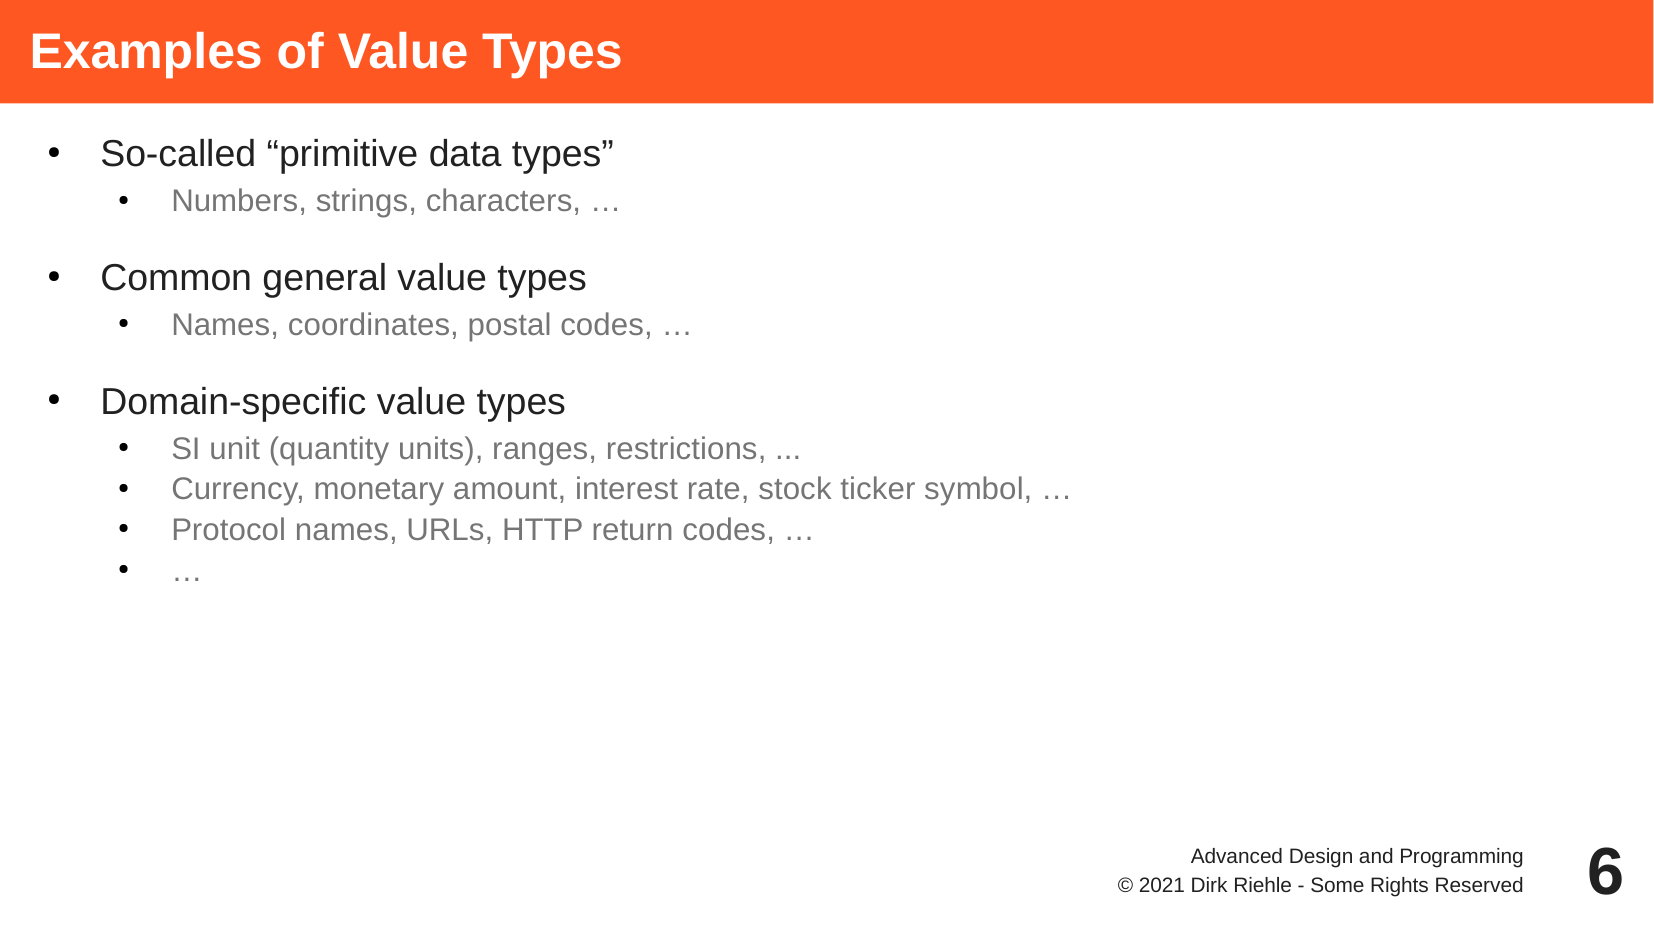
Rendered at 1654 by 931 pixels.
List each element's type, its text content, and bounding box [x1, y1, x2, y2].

list So-called “primitive data types” Numbers, strings, characters, … Common general value types Names, coordinates, postal codes, … Domain-specific value types SI unit (quantity units), ranges, restrictions, ... Currency, monetary amount, interest rate, stock ticker symbol, … Protocol names, URLs, HTTP return codes, … … [29, 132, 1625, 813]
title Examples of Value Types [0, 0, 1654, 104]
